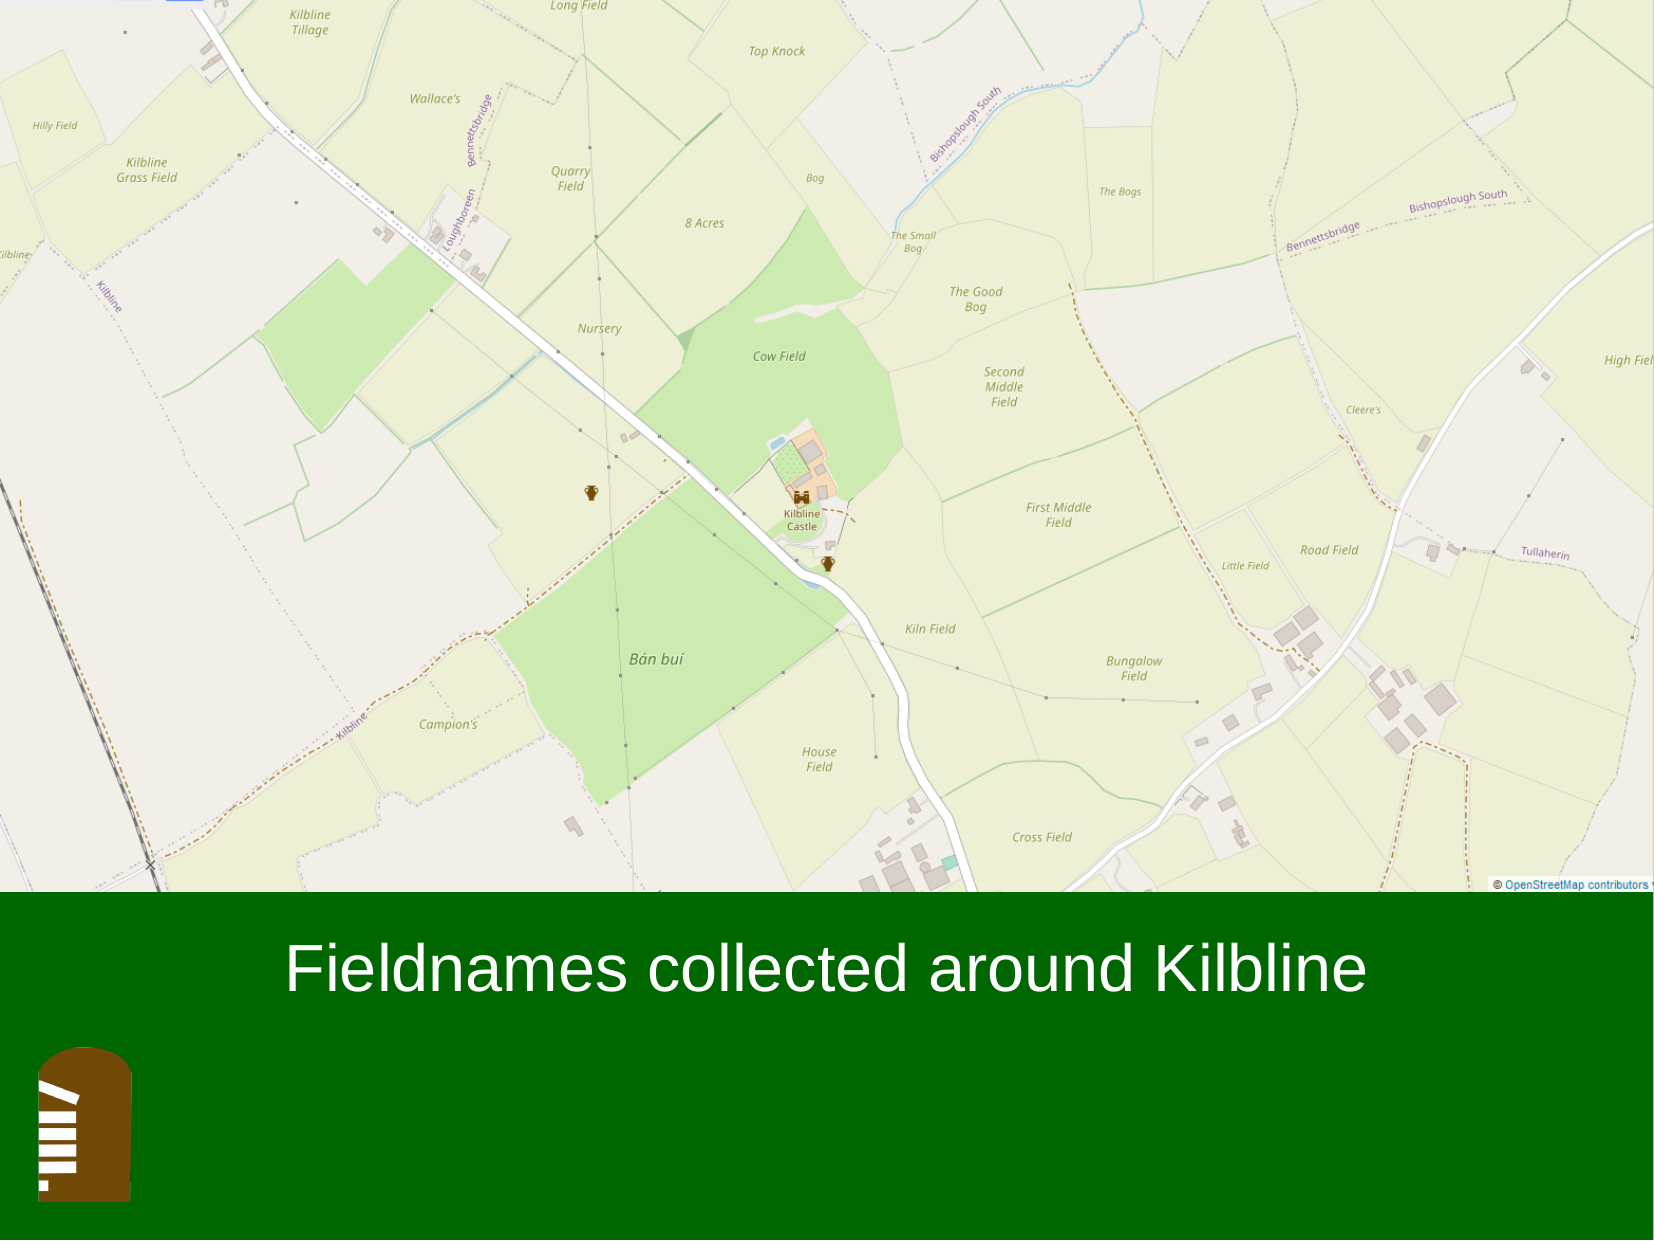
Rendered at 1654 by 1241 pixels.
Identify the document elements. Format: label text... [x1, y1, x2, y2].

picture [0, 1032, 178, 1217]
subtitle Fieldnames collected around Kilbline [82, 931, 1571, 1006]
picture [0, 0, 1654, 892]
